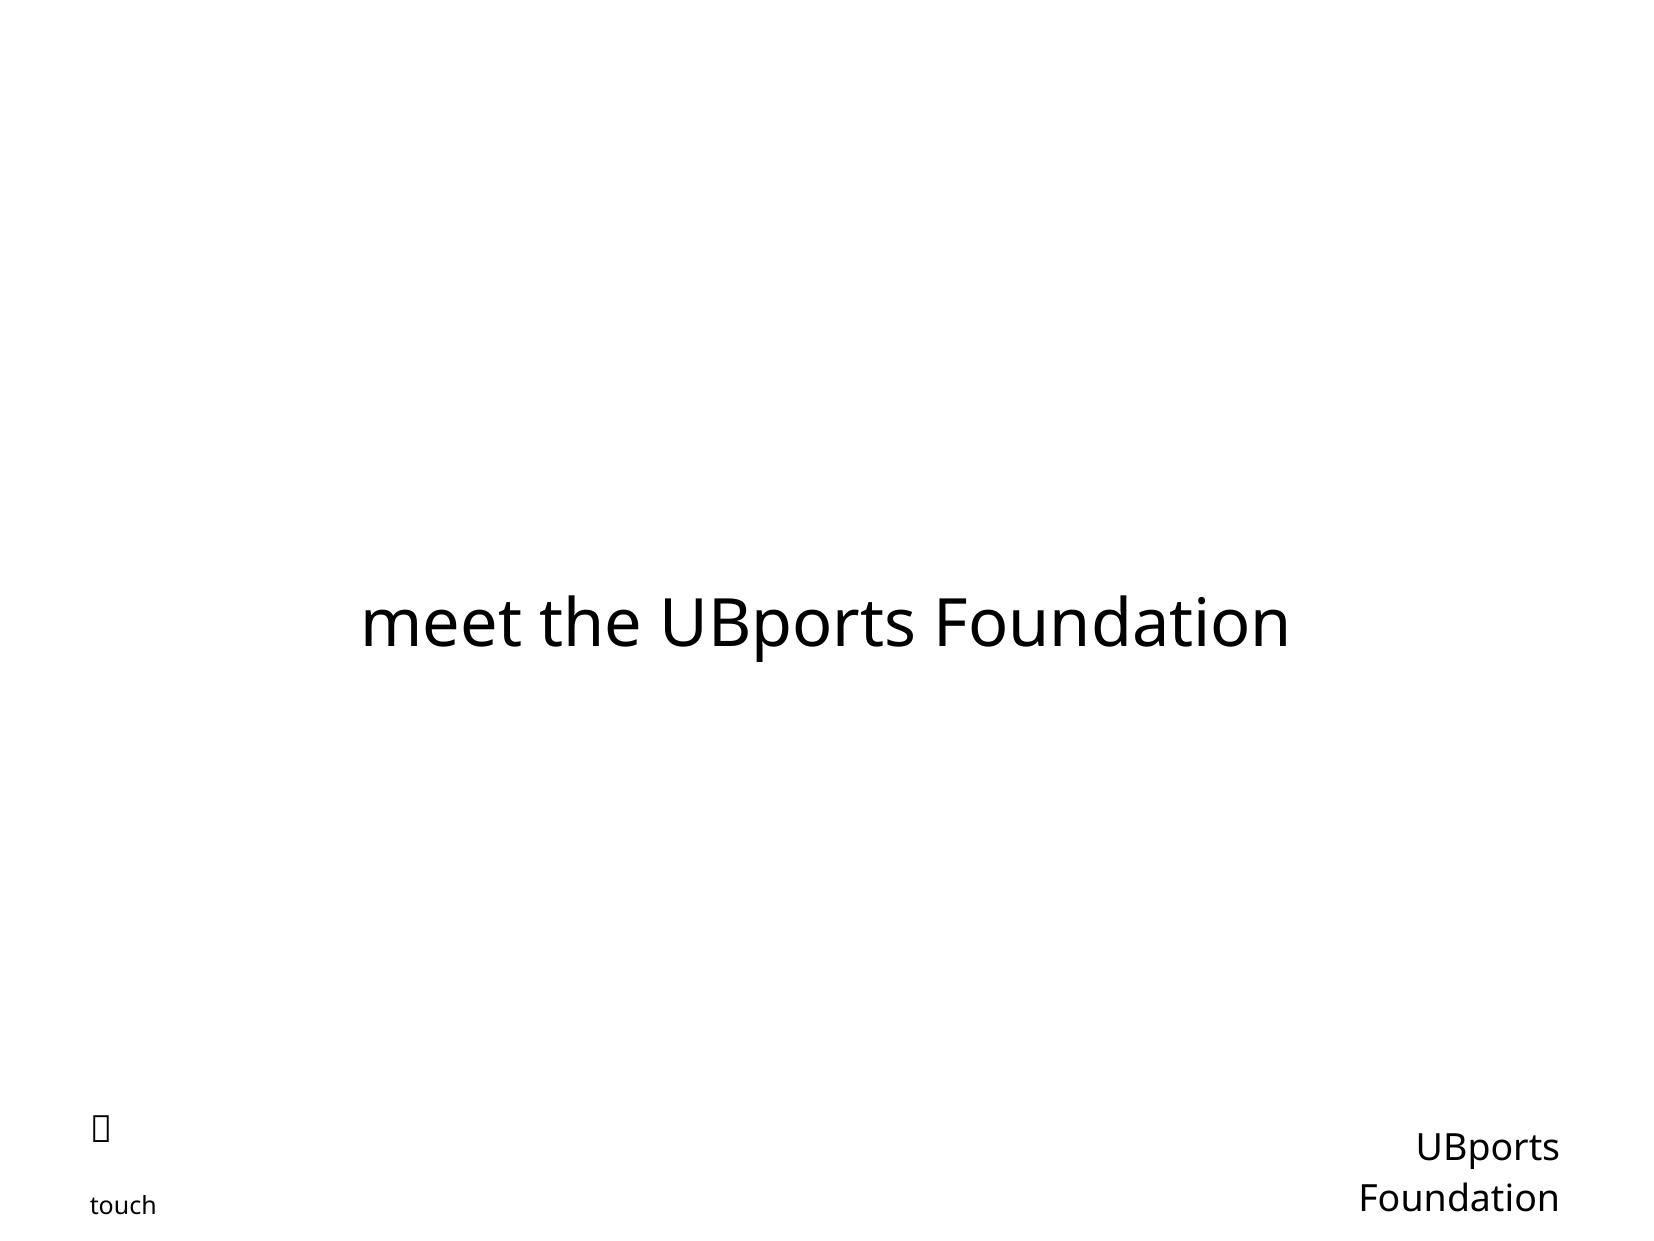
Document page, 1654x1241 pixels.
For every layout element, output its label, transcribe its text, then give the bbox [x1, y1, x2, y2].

subtitle meet the UBports Foundation [82, 569, 1571, 671]
